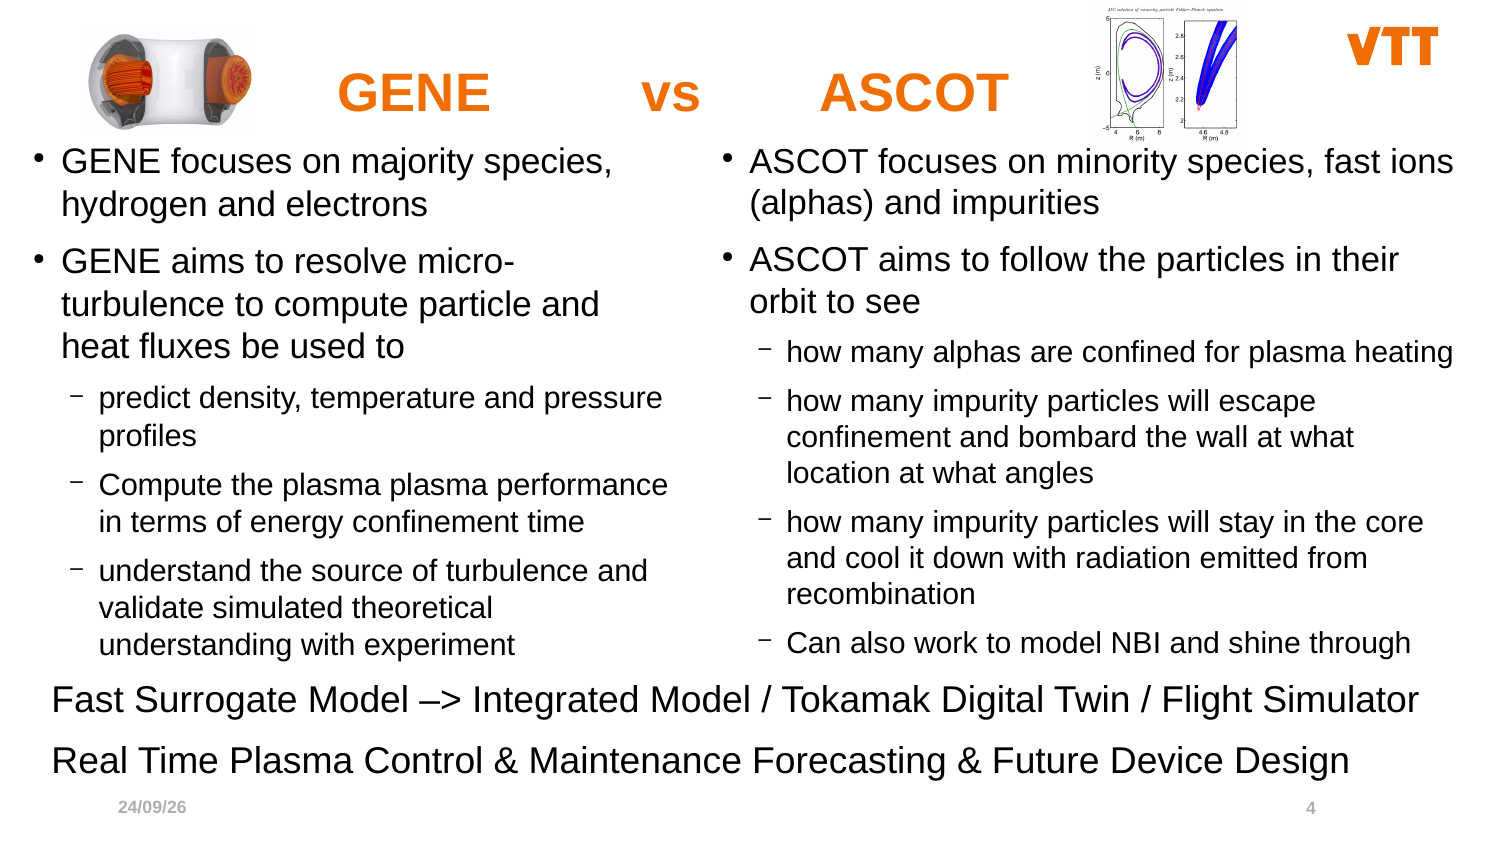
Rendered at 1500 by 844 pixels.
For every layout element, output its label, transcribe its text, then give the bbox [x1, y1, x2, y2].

list ASCOT focuses on minority species, fast ions (alphas) and impurities ASCOT aims to follow the particles in their orbit to see how many alphas are confined for plasma heating how many impurity particles will escape confinement and bombard the wall at what location at what angles how many impurity particles will stay in the core and cool it down with radiation emitted from recombination Can also work to model NBI and shine through [712, 138, 1463, 676]
slide_number 14/06/24 [118, 796, 237, 844]
title GENE vs ASCOT [1244, 64, 1253, 113]
list GENE focuses on majority species, hydrogen and electrons GENE aims to resolve micro-turbulence to compute particle and heat fluxes be used to predict density, temperature and pressure profiles Compute the plasma plasma performance in terms of energy confinement time understand the source of turbulence and validate simulated theoretical understanding with experiment [23, 138, 676, 675]
picture [1093, 5, 1244, 145]
picture [86, 31, 255, 133]
title GENE vs ASCOT [255, 64, 1093, 113]
list Fast Surrogate Model –> Integrated Model / Tokamak Digital Twin / Flight Simulator Real Time Plasma Control & Maintenance Forecasting & Future Device Design [11, 675, 1437, 788]
slide_number <number> [1257, 796, 1364, 844]
